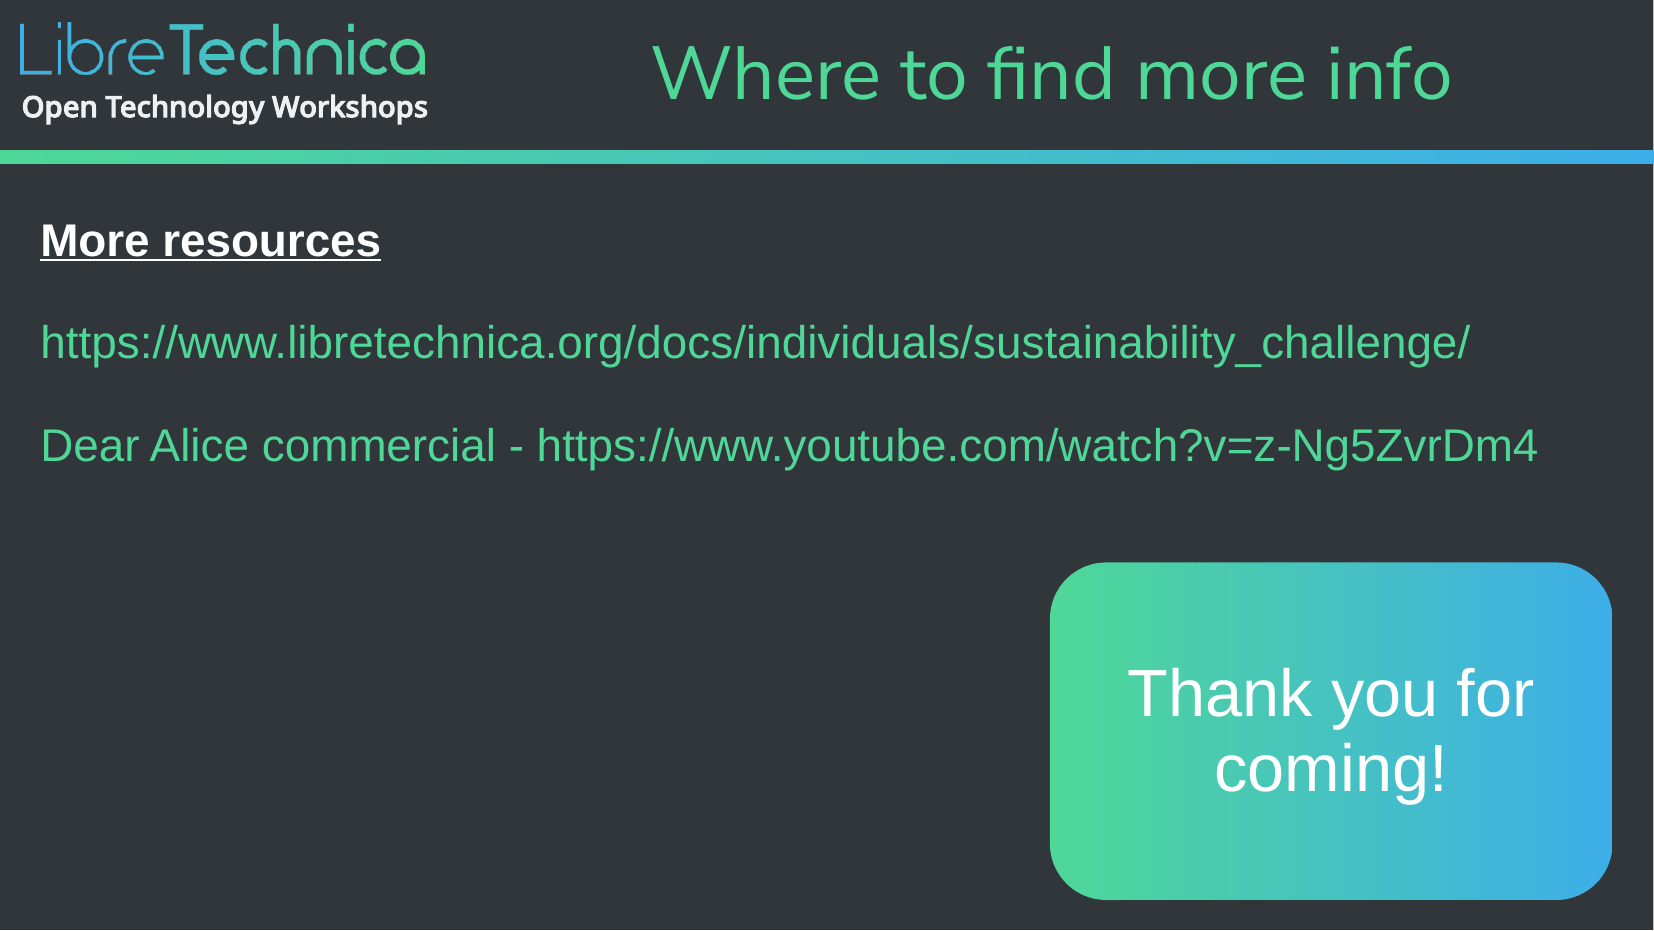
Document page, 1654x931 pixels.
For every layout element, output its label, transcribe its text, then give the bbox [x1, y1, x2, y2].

text_box More resources https://www.libretechnica.org/docs/individuals/sustainability_challenge/ Dear Alice commercial - https://www.youtube.com/watch?v=z-Ng5ZvrDm4 [25, 207, 1643, 931]
text_box [0, 150, 1654, 164]
text_box Thank you for coming! [1049, 562, 1613, 901]
text_box Where to find more info [450, 0, 1654, 151]
title Open Technology Workshops [0, 73, 450, 134]
picture [20, 22, 425, 75]
